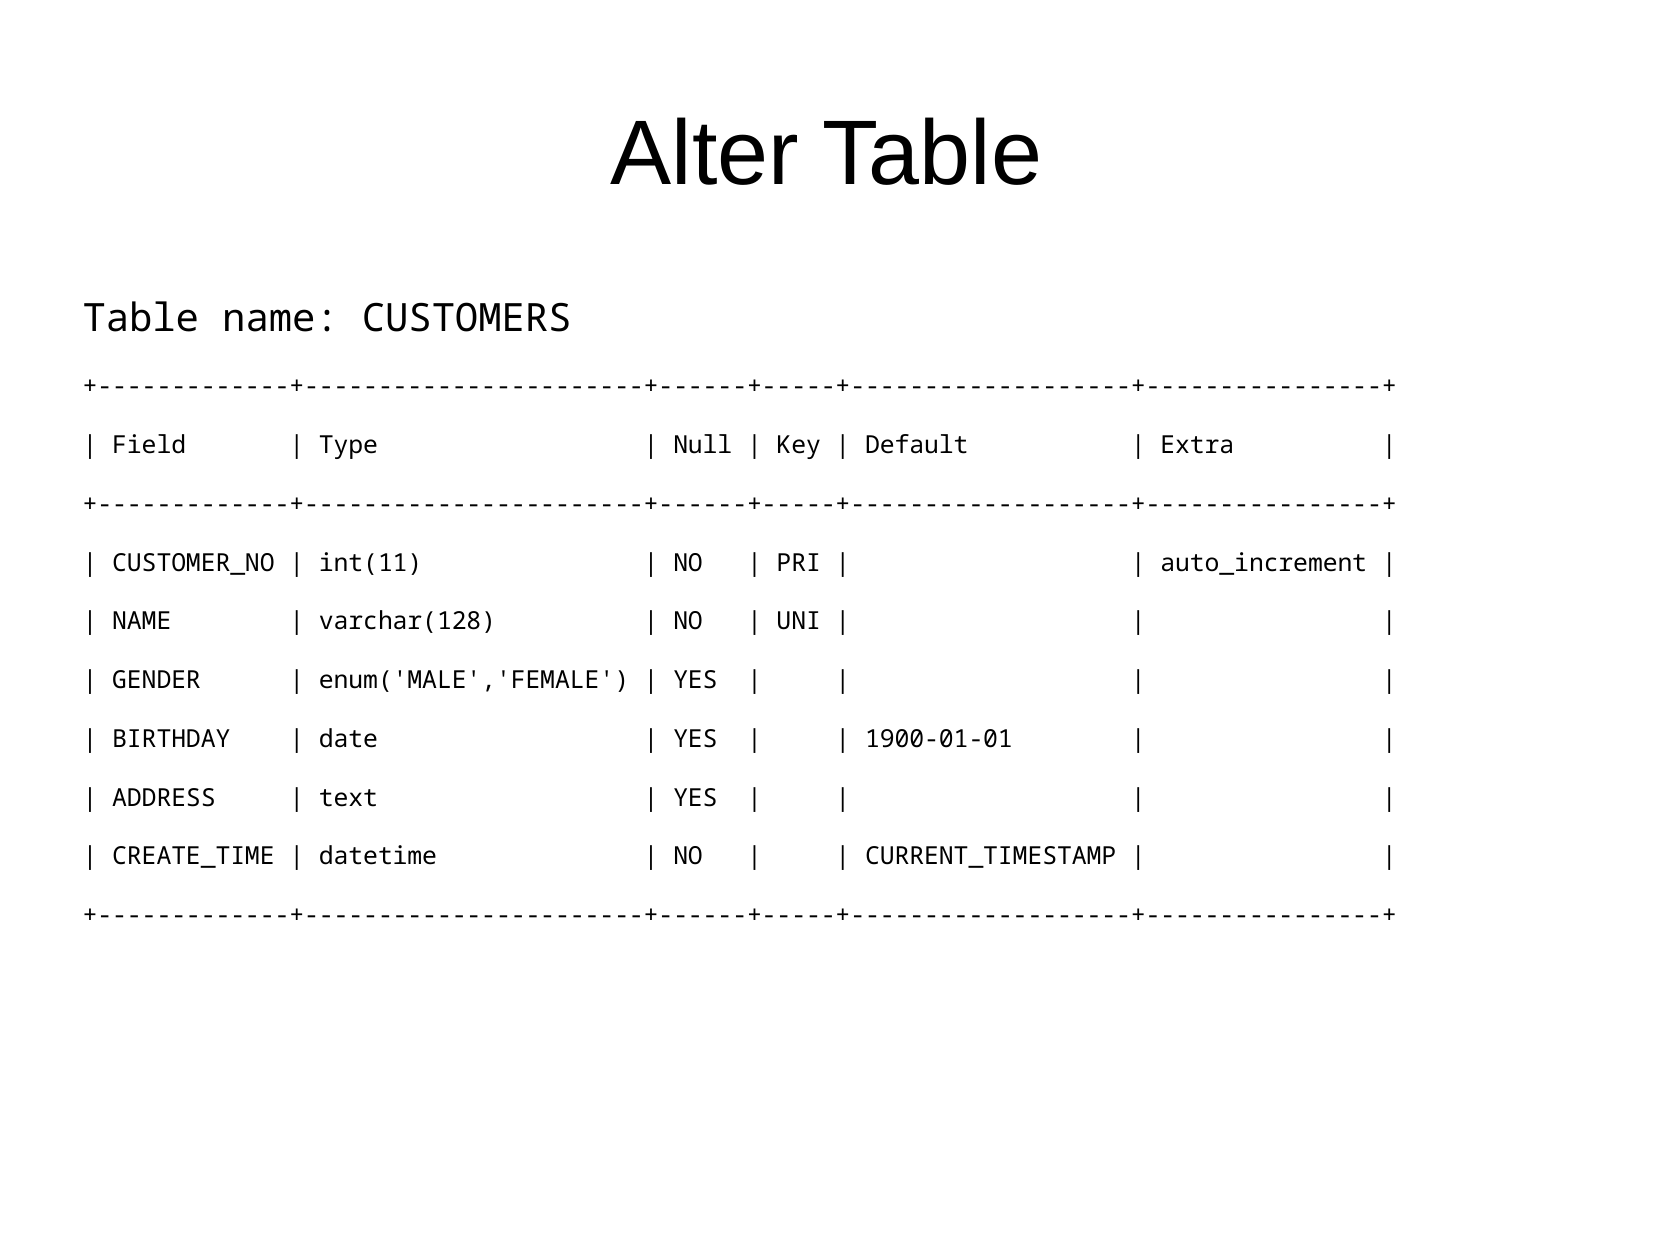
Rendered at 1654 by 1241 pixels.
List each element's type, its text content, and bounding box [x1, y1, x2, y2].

title Alter Table [82, 49, 1571, 257]
list Table name: CUSTOMERS +-------------+-----------------------+------+-----+-------------------+----------------+ | Field | Type | Null | Key | Default | Extra | +-------------+-----------------------+------+-----+-------------------+----------------+ | CUSTOMER_NO | int(11) | NO | PRI | | auto_increment | | NAME | varchar(128) | NO | UNI | | | | GENDER | enum('MALE','FEMALE') | YES | | | | | BIRTHDAY | date | YES | | 1900-01-01 | | | ADDRESS | text | YES | | | | | CREATE_TIME | datetime | NO | | CURRENT_TIMESTAMP | | +-------------+-----------------------+------+-----+-------------------+----------------+ [82, 290, 1571, 1134]
